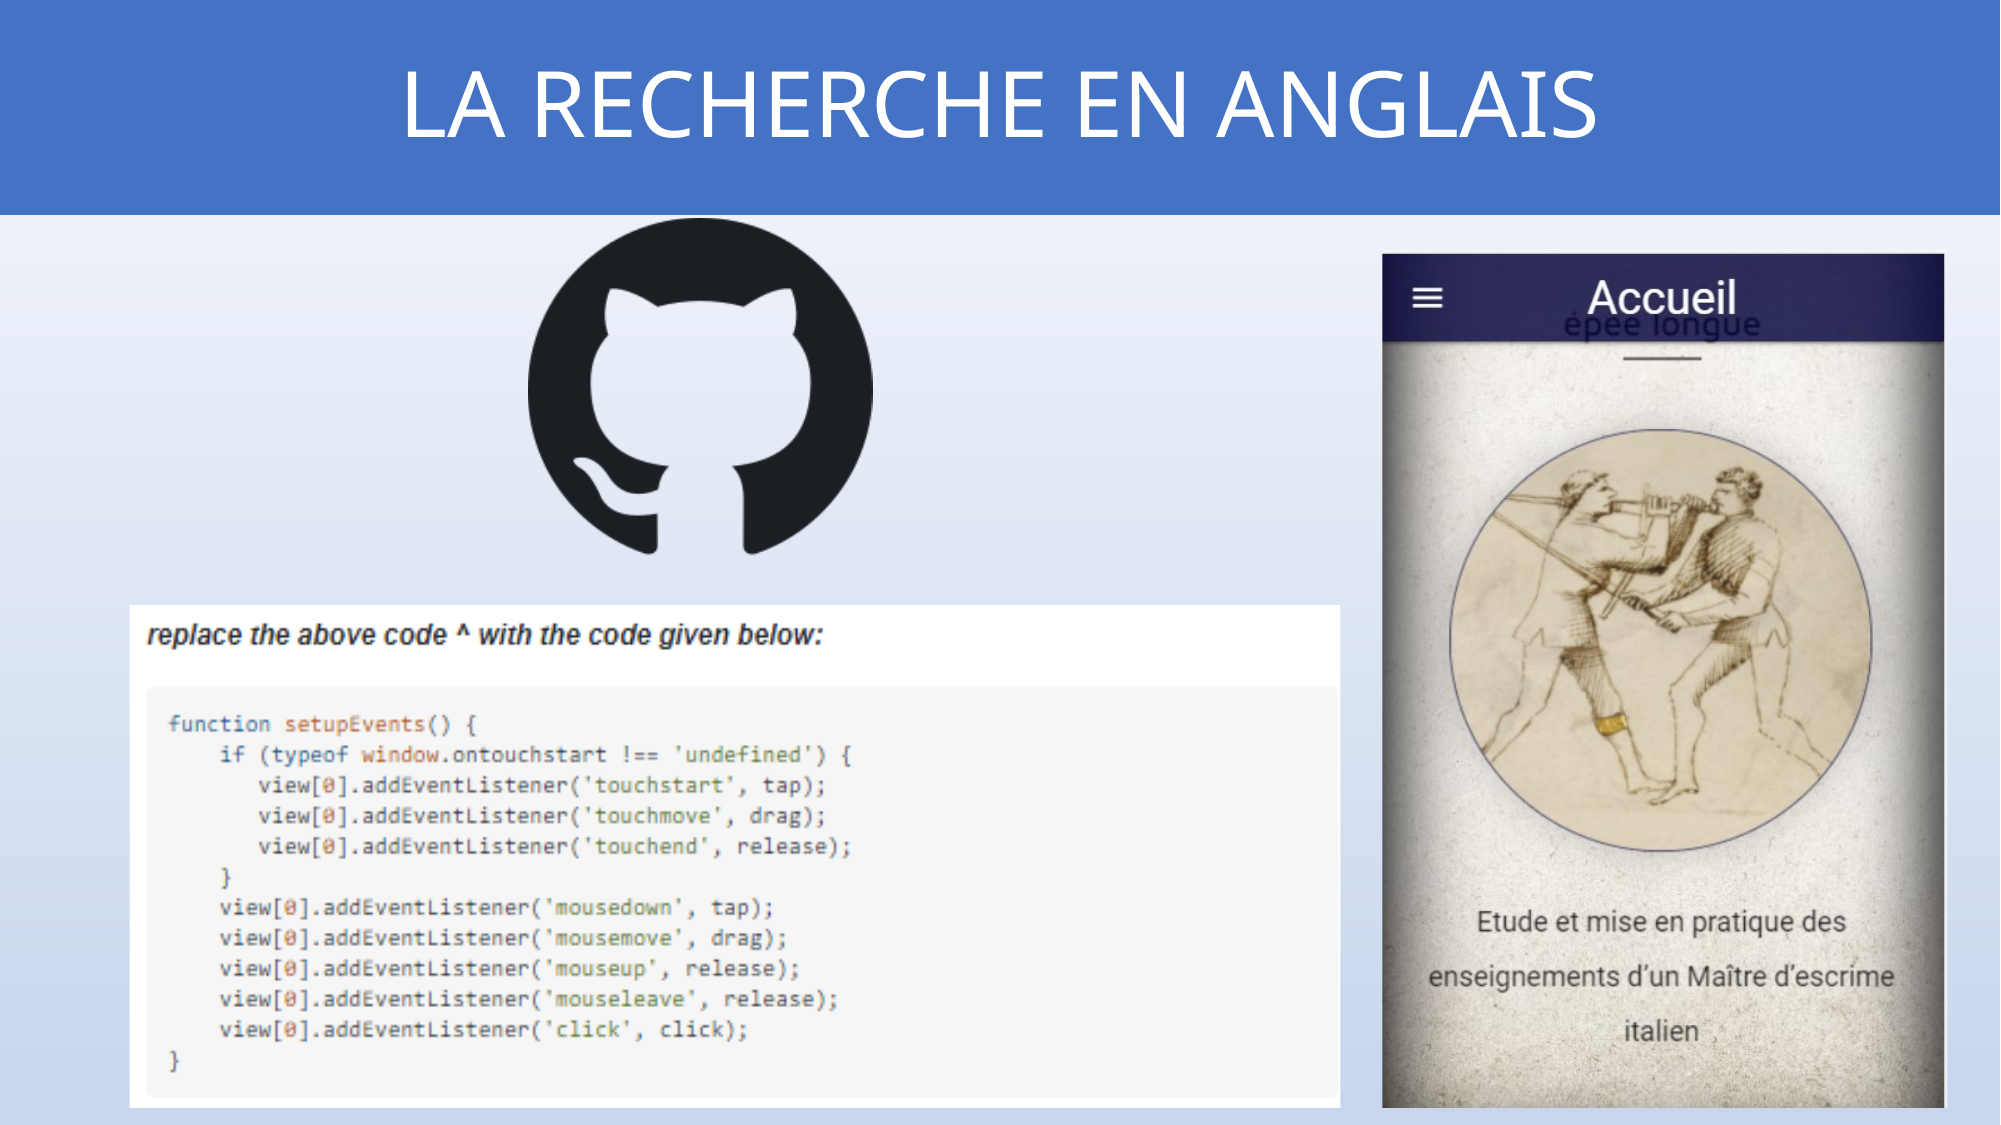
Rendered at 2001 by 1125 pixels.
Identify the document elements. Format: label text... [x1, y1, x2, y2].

picture [1382, 249, 1948, 1108]
picture [528, 218, 873, 563]
title LA RECHERCHE EN ANGLAIS [0, 0, 2000, 215]
picture [129, 605, 1341, 1108]
